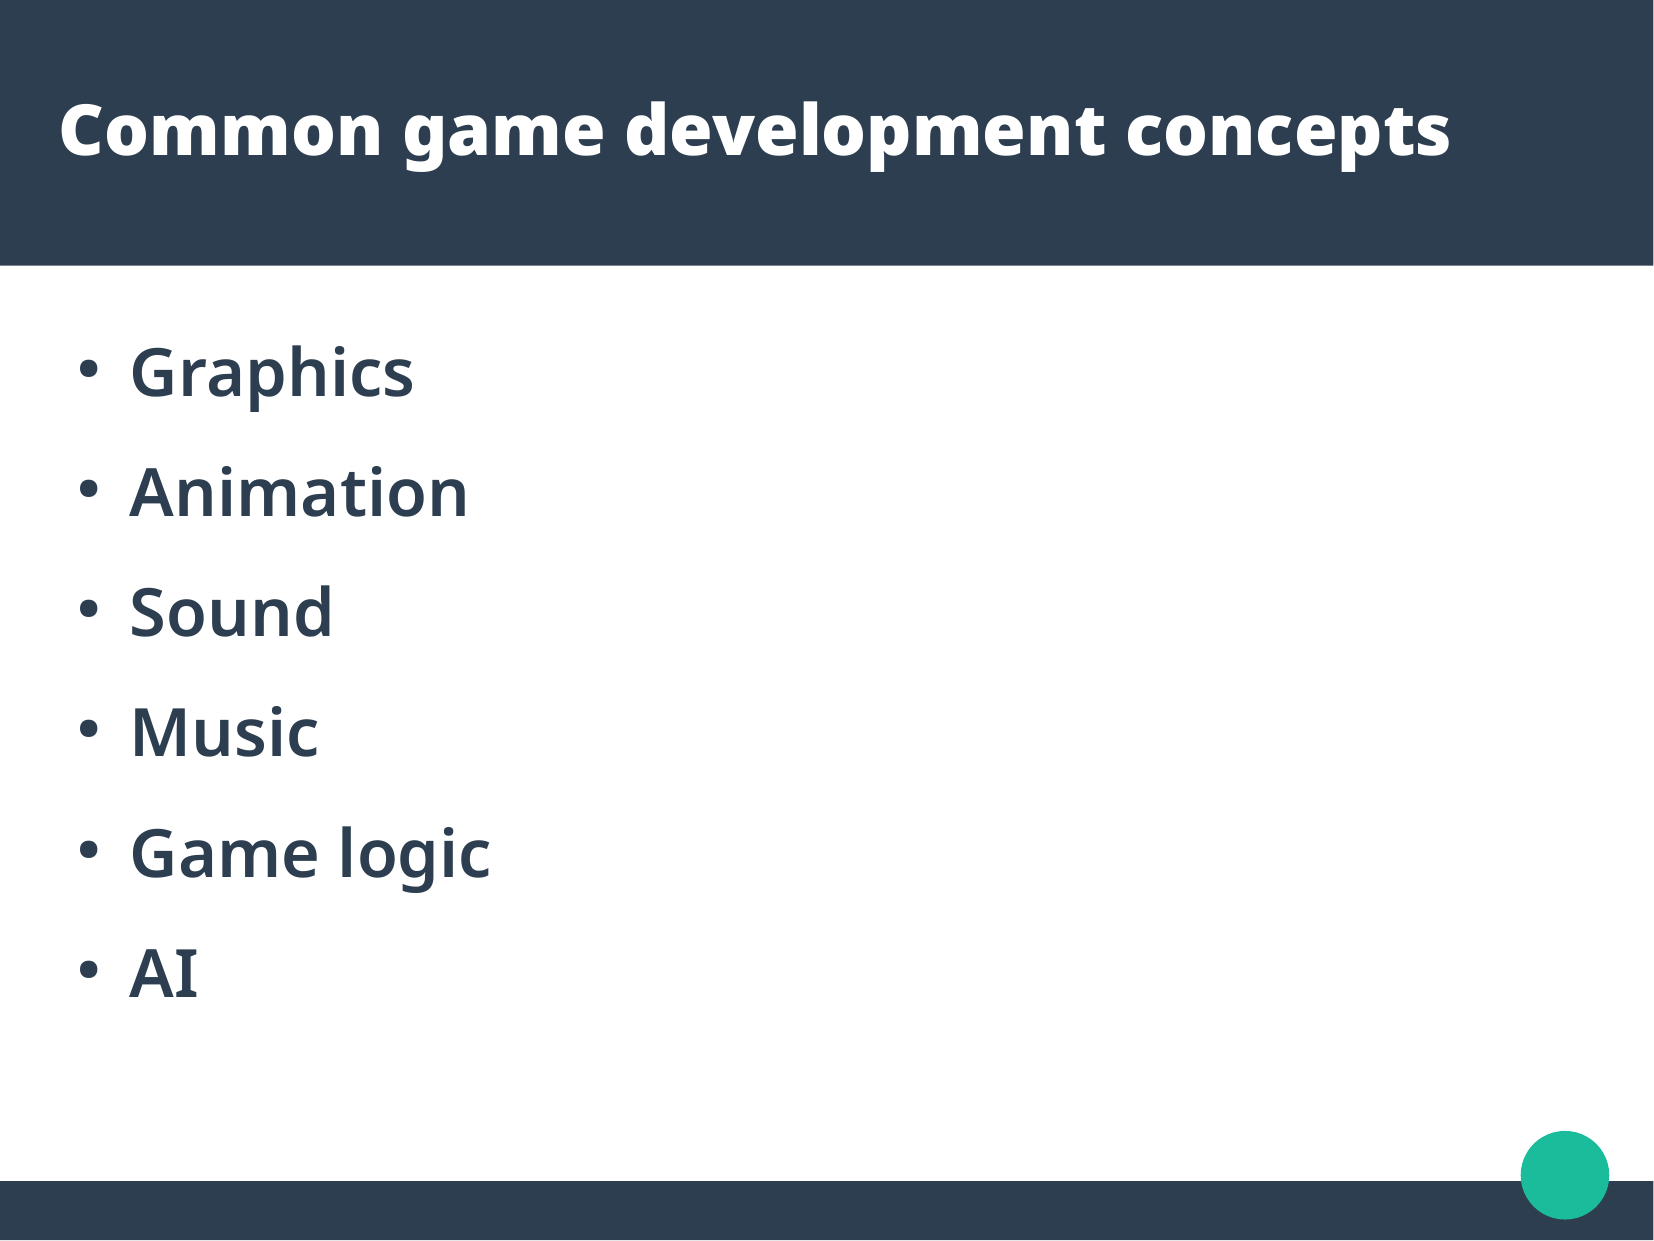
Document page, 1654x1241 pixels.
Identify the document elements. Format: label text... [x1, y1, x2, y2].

title Common game development concepts [59, 49, 1595, 207]
list Graphics Animation Sound Music Game logic AI [59, 324, 1595, 1152]
